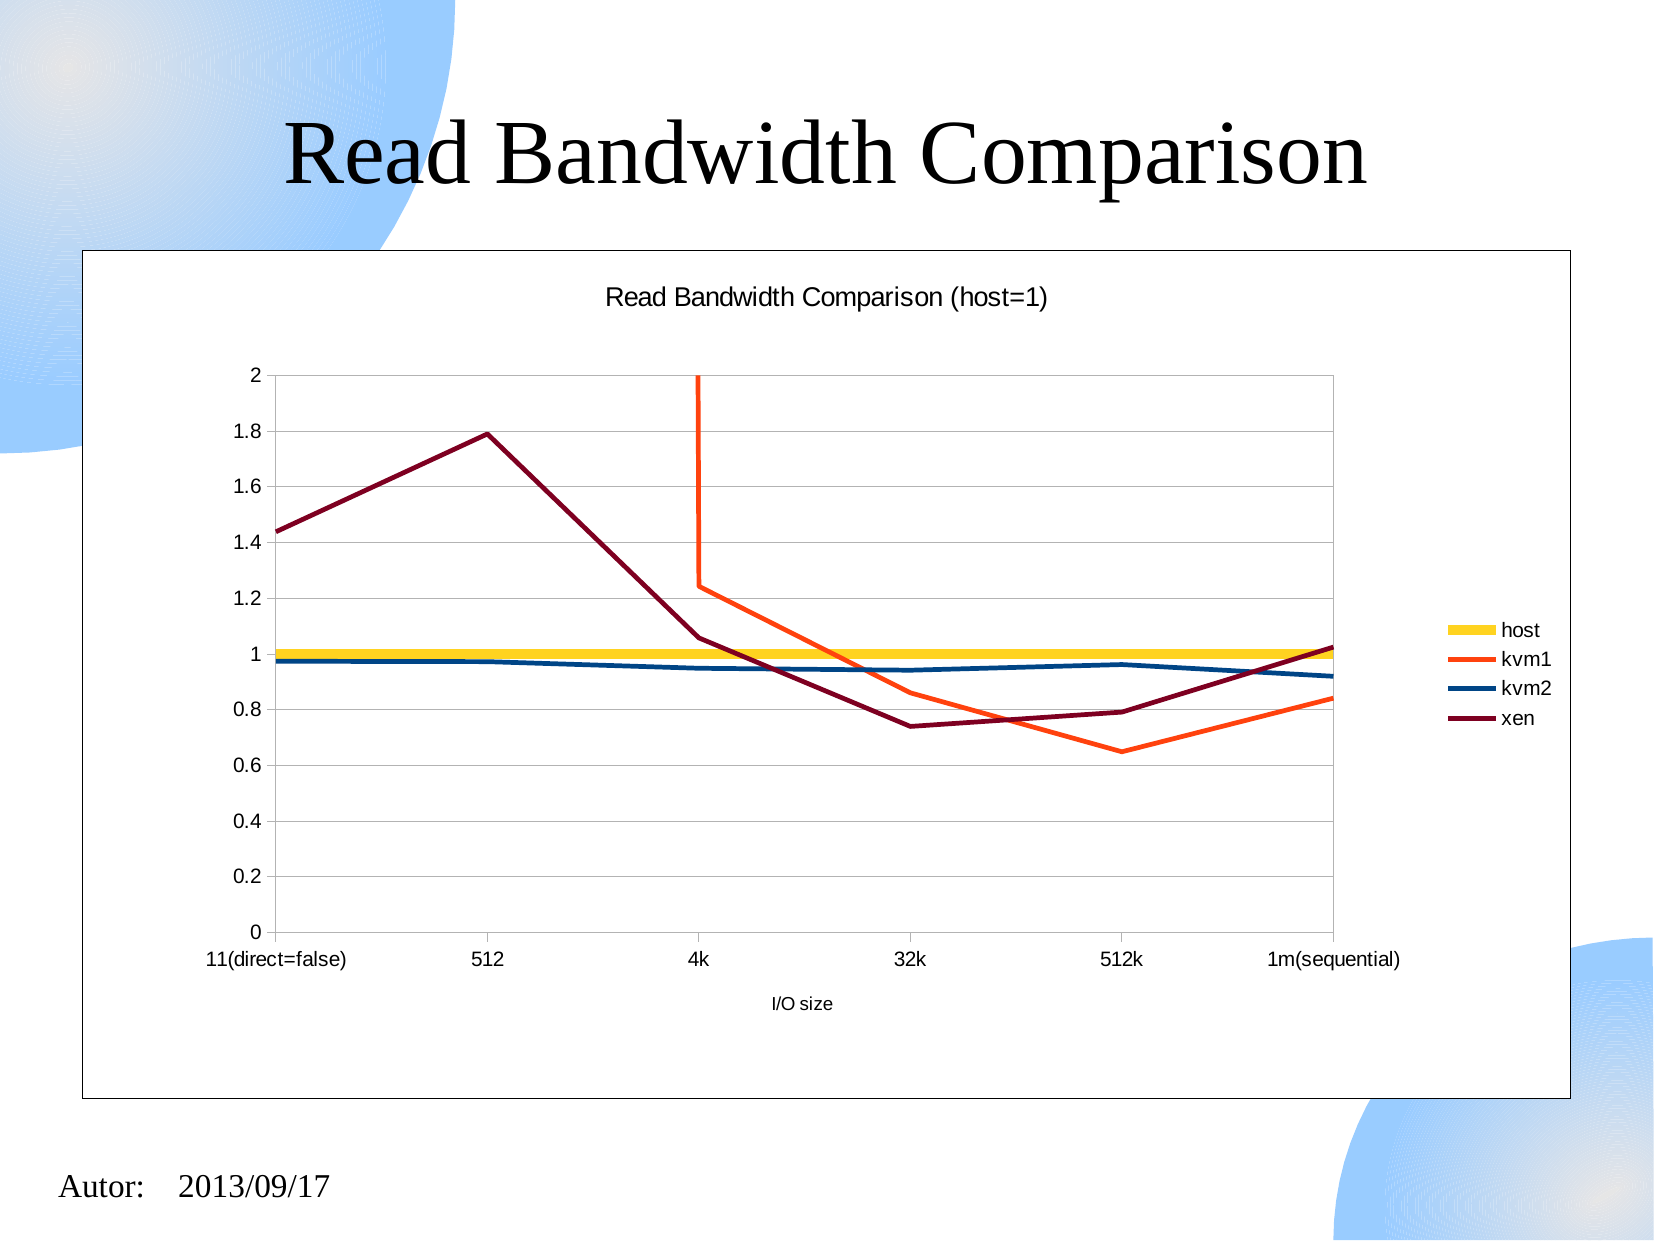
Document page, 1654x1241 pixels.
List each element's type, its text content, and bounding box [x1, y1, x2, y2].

chart [82, 250, 1571, 1099]
title Read Bandwidth Comparison [82, 49, 1571, 250]
